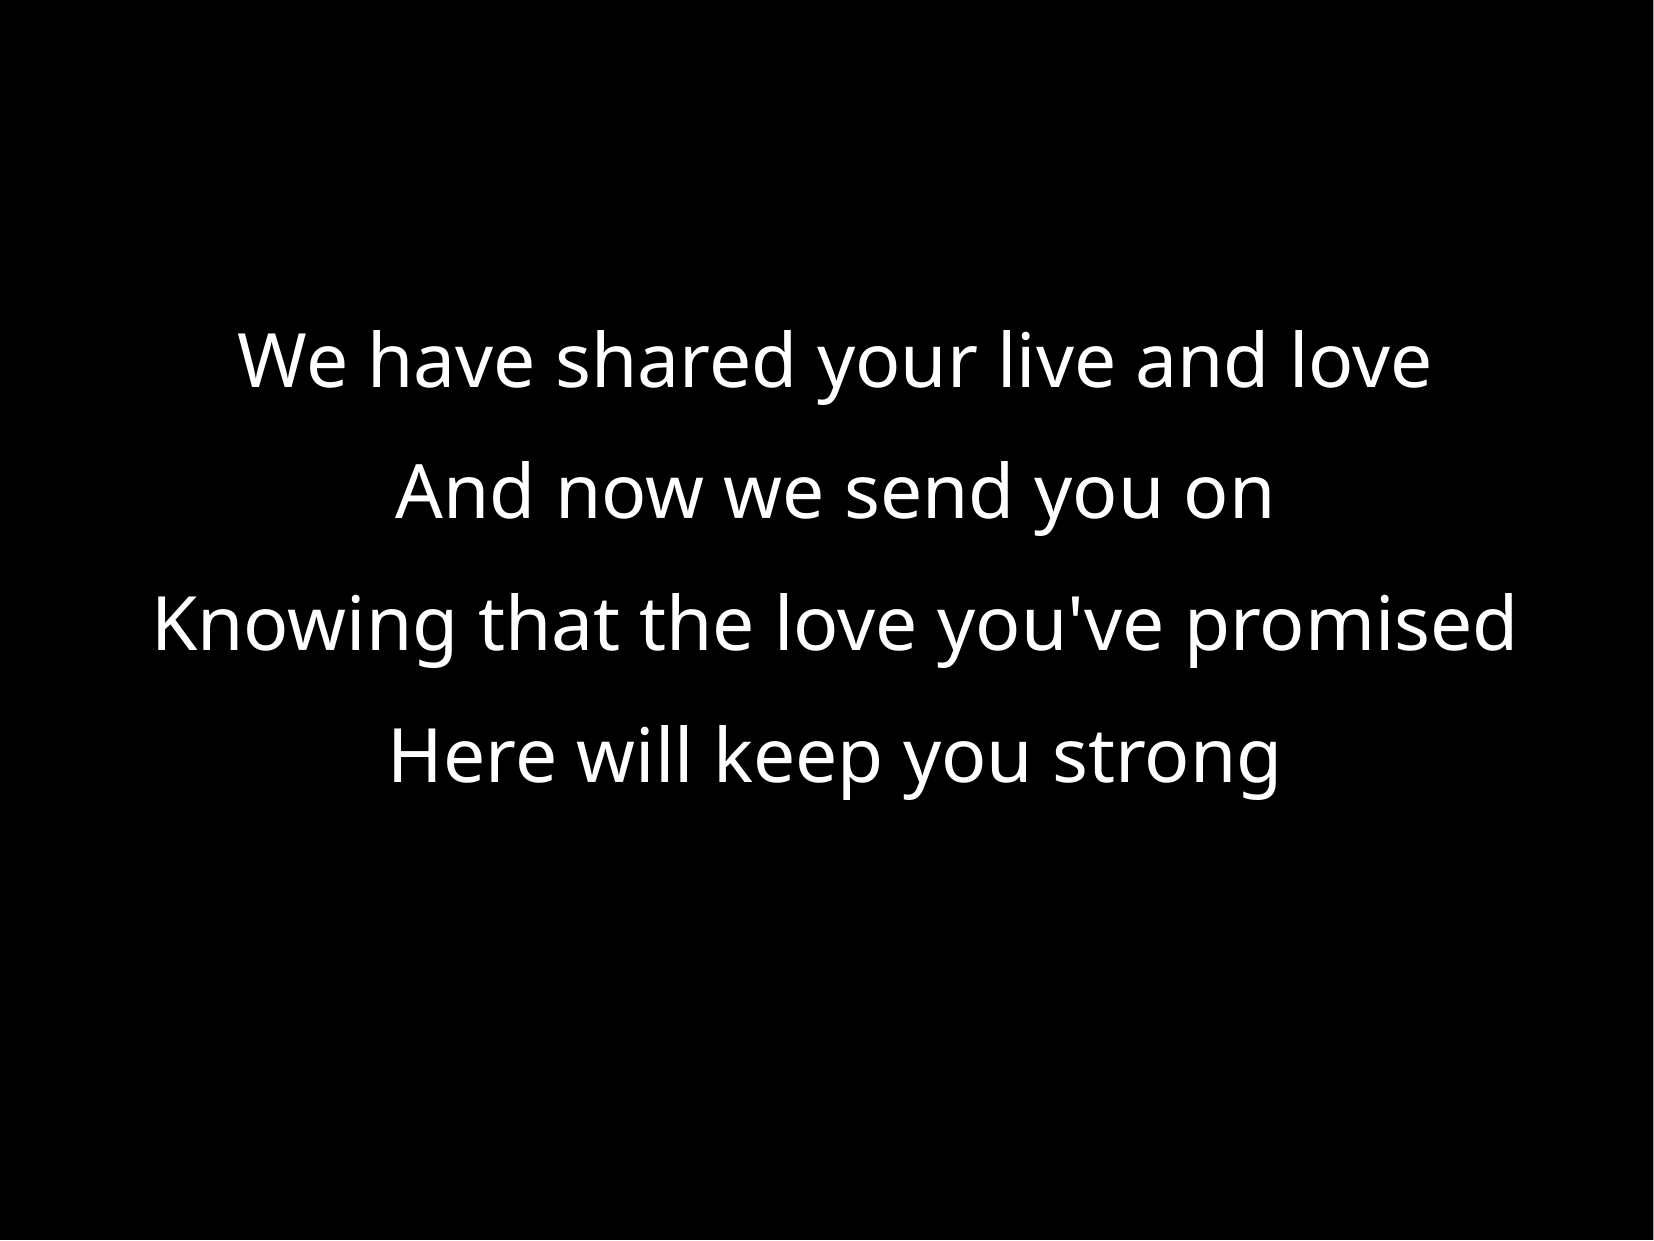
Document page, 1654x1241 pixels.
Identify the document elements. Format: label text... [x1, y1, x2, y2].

list We have shared your live and love And now we send you on Knowing that the love you've promised Here will keep you strong [0, 307, 1654, 1229]
